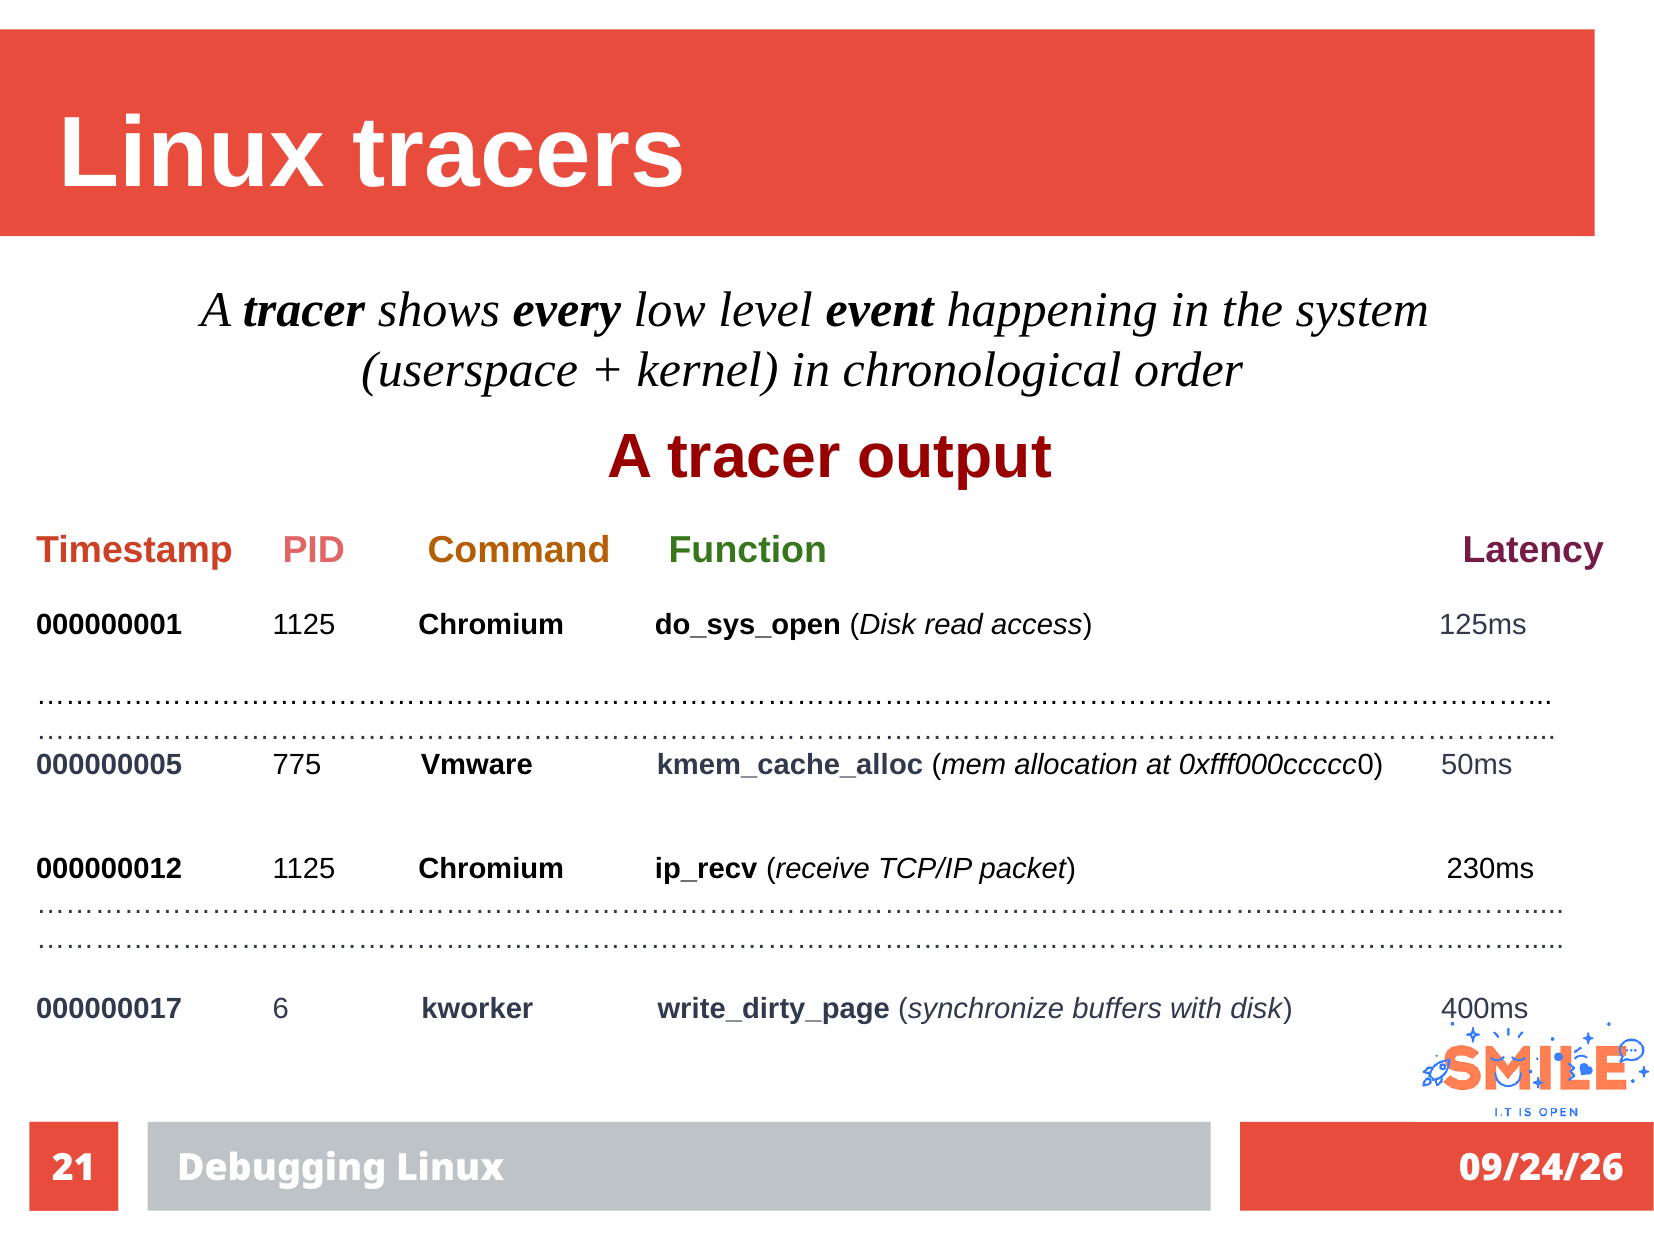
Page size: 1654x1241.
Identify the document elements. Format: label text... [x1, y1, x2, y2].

text_box A tracer shows every low level event happening in the system (userspace + kernel) in chronological order [165, 269, 1465, 400]
text_box A tracer output Timestamp PID Command Function Latency 000000001 1125 Chromium do_sys_open (Disk read access) 125ms ………………………………………………………………………………………………………………………………………... ………………………………………………………………………………………………………………..……………………..... 000000005 775 Vmware kmem_cache_alloc (mem allocation at 0xfff000ccccc0) 50ms 000000012 1125 Chromium ip_recv (receive TCP/IP packet) 230ms ………………………………………………………………………………………………………………...……………………..... ………………………………………………………………………………………………………………...……………………..... 000000017 6 kworker write_dirty_page (synchronize buffers with disk) 400ms [21, 400, 1639, 965]
text_box Linux tracers [58, 58, 1595, 207]
picture [1417, 1019, 1653, 1122]
